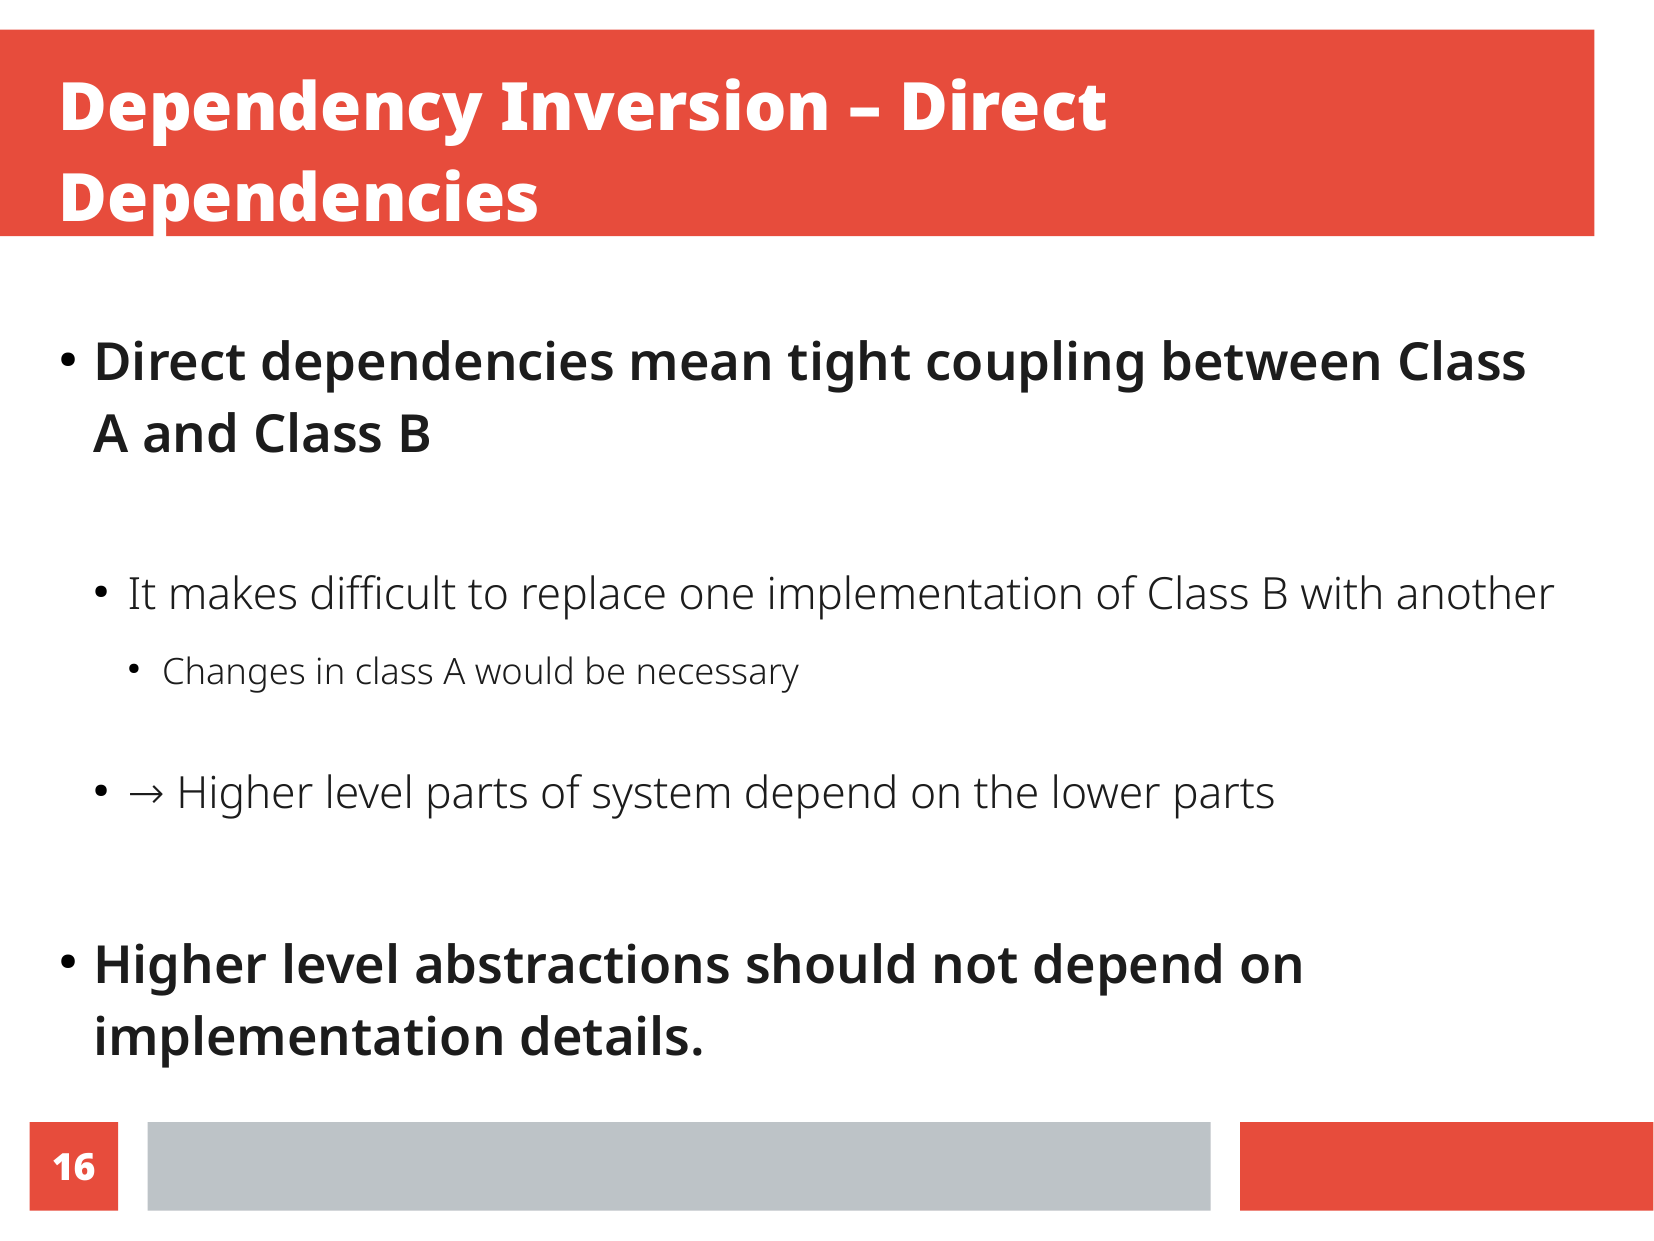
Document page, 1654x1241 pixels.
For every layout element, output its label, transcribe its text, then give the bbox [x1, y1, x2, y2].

list Direct dependencies mean tight coupling between Class A and Class B It makes difficult to replace one implementation of Class B with another Changes in class A would be necessary → Higher level parts of system depend on the lower parts Higher level abstractions should not depend on implementation details. [59, 324, 1565, 1093]
title Dependency Inversion – Direct Dependencies [59, 59, 1595, 207]
